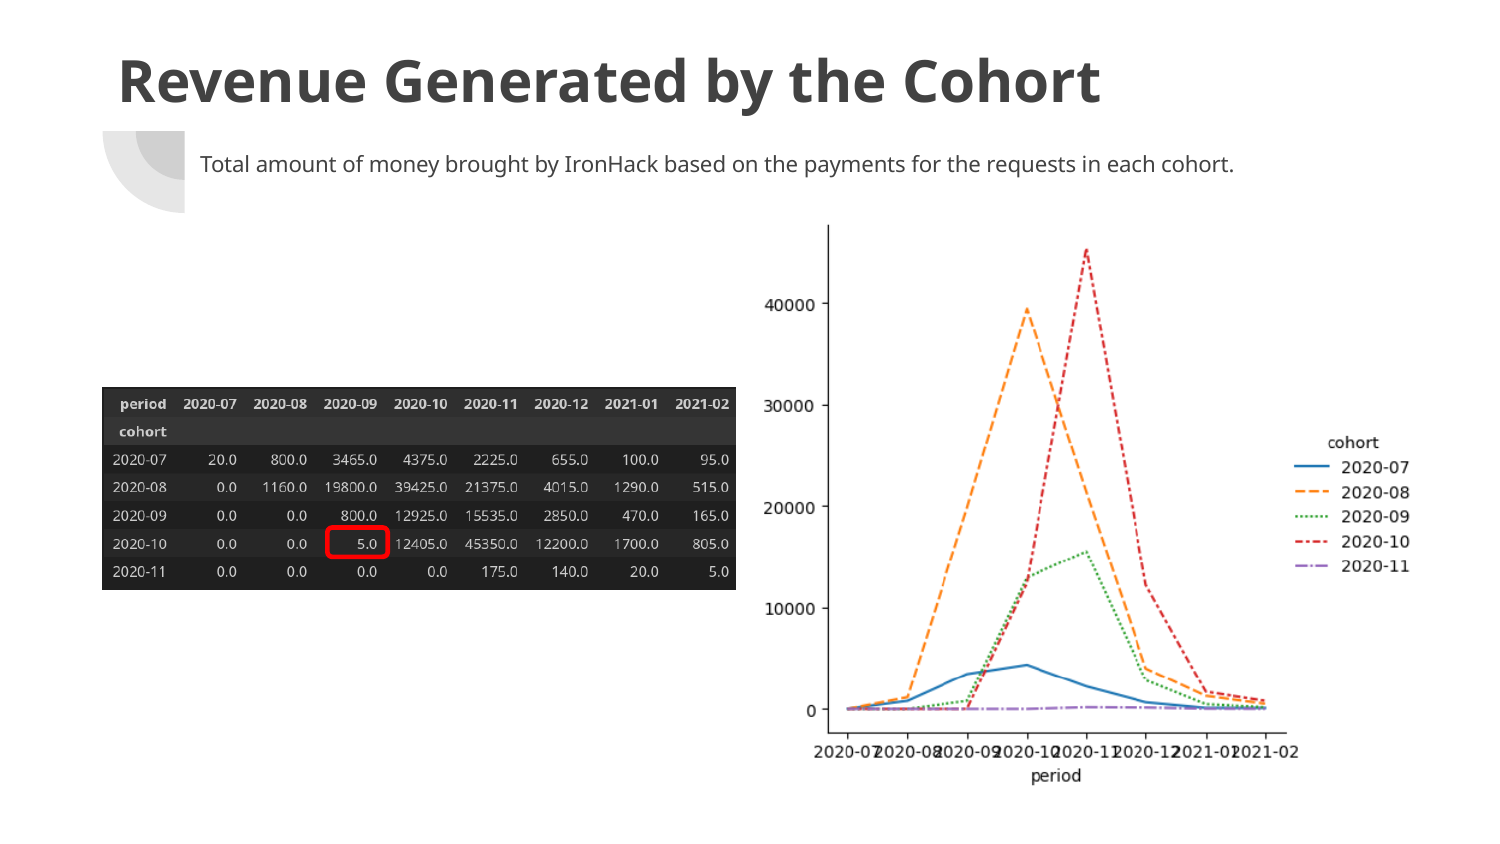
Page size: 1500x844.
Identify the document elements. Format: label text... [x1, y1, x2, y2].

list Total amount of money brought by IronHack based on the payments for the requests in each cohort. [185, 131, 1339, 212]
picture [102, 387, 736, 590]
picture [755, 216, 1421, 794]
title Revenue Generated by the Cohort [102, 29, 1256, 194]
